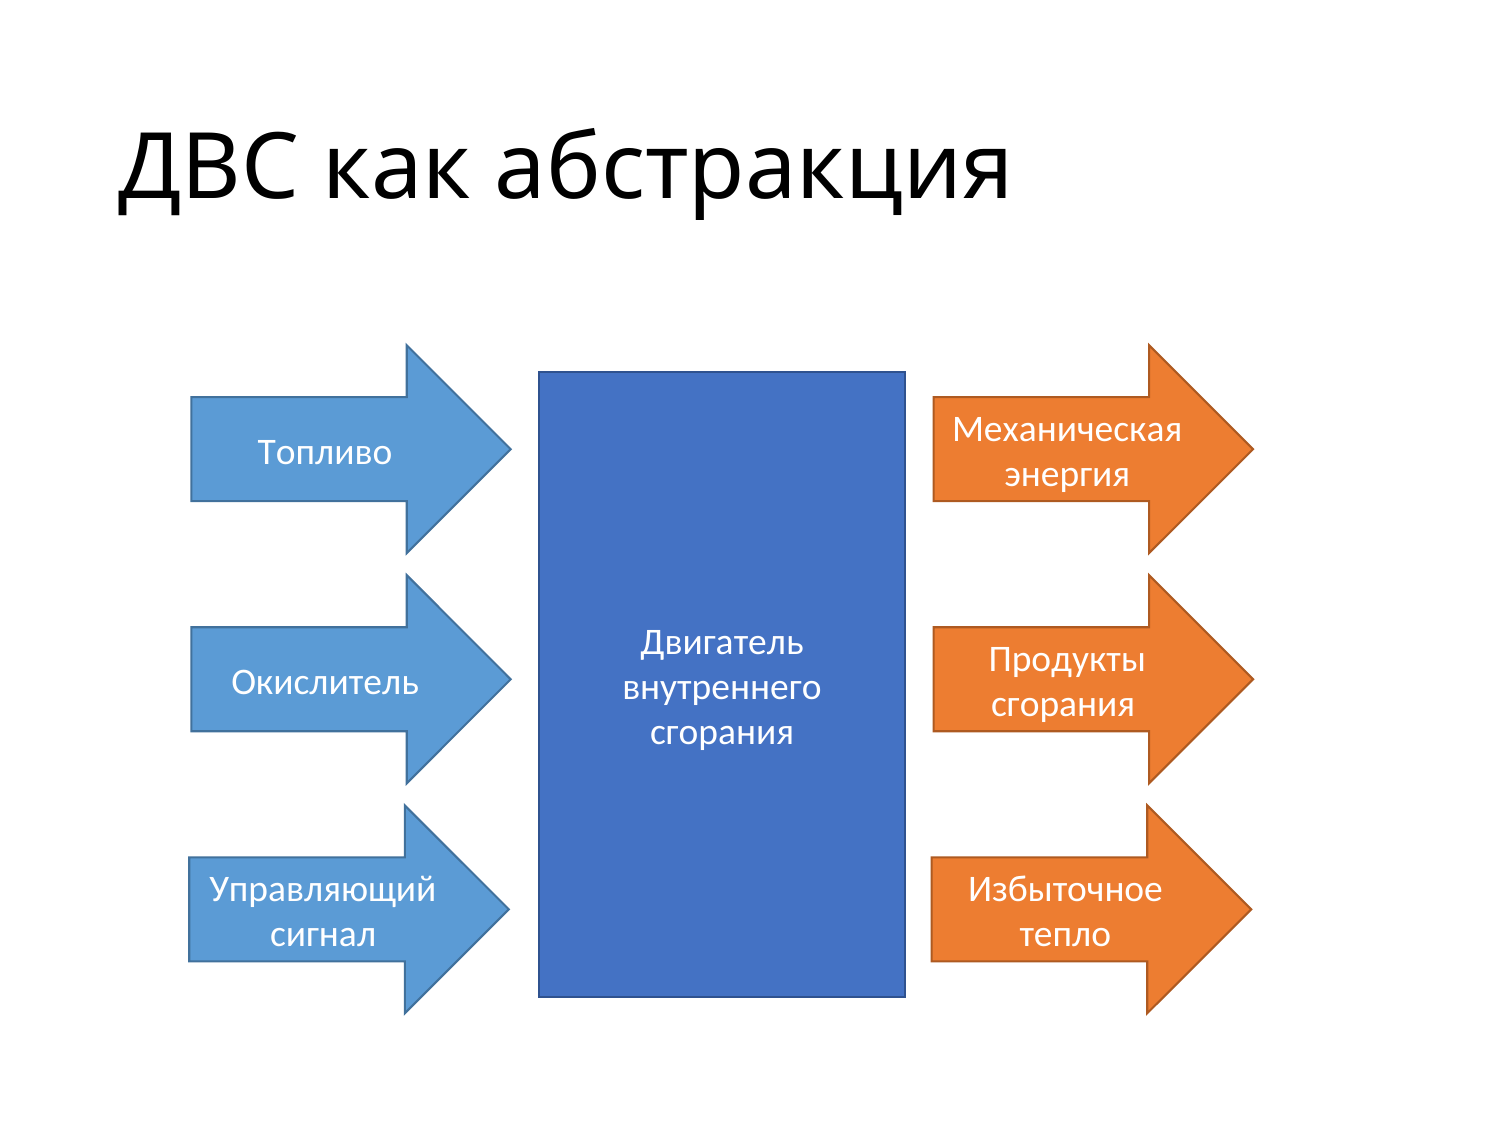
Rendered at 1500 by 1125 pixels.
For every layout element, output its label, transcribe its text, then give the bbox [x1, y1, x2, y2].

text_box Двигатель внутреннего сгорания [538, 372, 906, 998]
text_box Топливо [191, 345, 511, 554]
text_box Механическая энергия [933, 345, 1254, 554]
text_box Избыточное тепло [931, 805, 1252, 1014]
text_box Окислитель [191, 575, 511, 784]
text_box Продукты сгорания [933, 575, 1254, 784]
text_box Управляющий сигнал [189, 805, 509, 1014]
title ДВС как абстракция [103, 59, 1397, 278]
